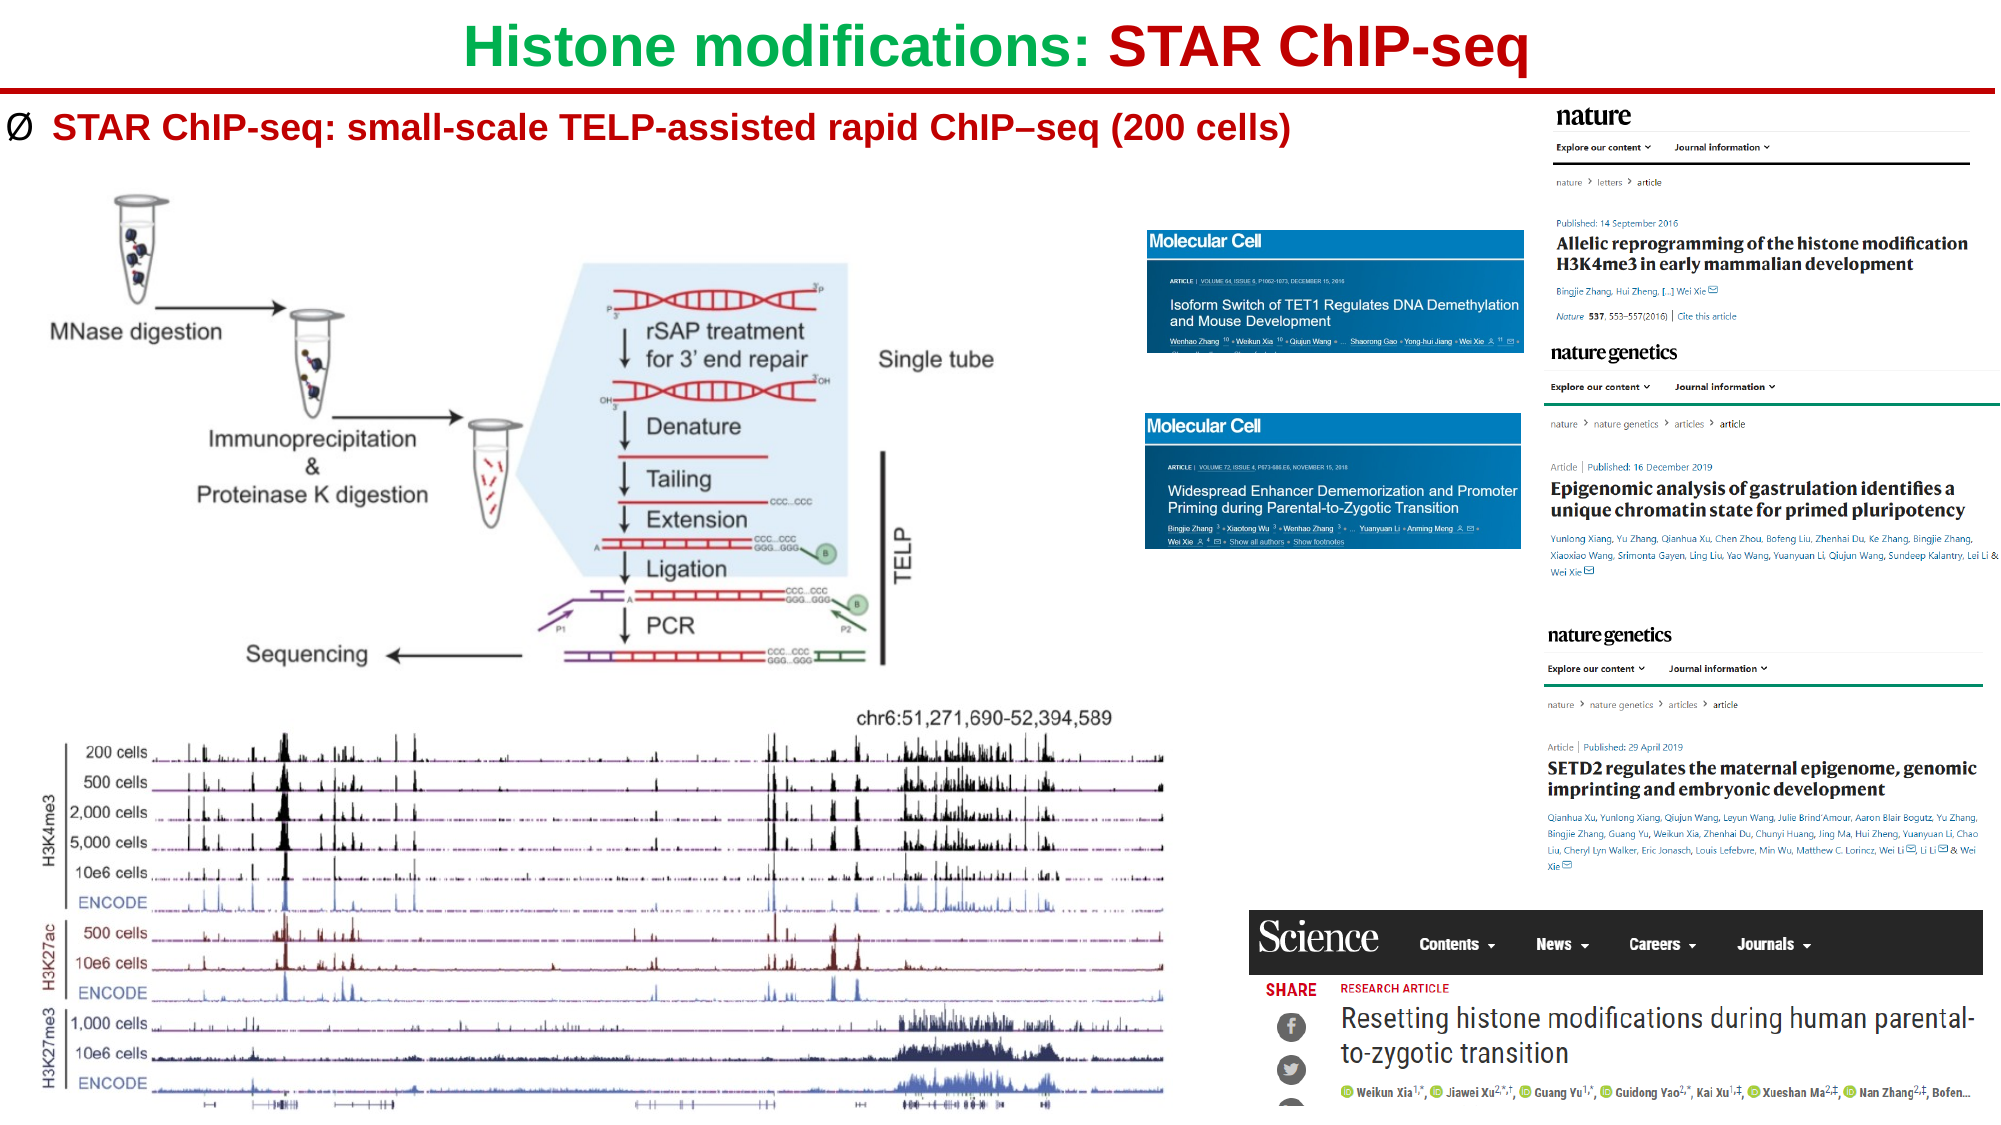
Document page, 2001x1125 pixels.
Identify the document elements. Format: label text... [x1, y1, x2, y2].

picture [1237, 338, 1272, 346]
picture [1293, 465, 1323, 469]
picture [1374, 489, 1380, 497]
picture [1300, 280, 1321, 284]
picture [1395, 299, 1400, 309]
picture [1544, 341, 2000, 577]
picture [1475, 488, 1483, 495]
picture [1323, 540, 1331, 546]
picture [1284, 526, 1301, 533]
picture [1233, 466, 1249, 473]
picture [1168, 485, 1220, 499]
picture [1169, 502, 1188, 513]
picture [1231, 418, 1260, 432]
picture [1324, 317, 1330, 325]
picture [1509, 303, 1518, 309]
picture [1406, 339, 1420, 346]
picture [1476, 339, 1483, 345]
picture [1427, 299, 1436, 310]
picture [1195, 524, 1213, 534]
picture [1449, 486, 1453, 496]
picture [1145, 419, 1226, 433]
picture [1285, 300, 1301, 310]
picture [1302, 527, 1311, 533]
picture [1392, 487, 1410, 496]
text_box STAR ChIP-seq: small-scale TELP-assisted rapid ChIP–seq (200 cells) [0, 95, 1344, 157]
picture [1290, 503, 1303, 513]
picture [1384, 339, 1397, 346]
picture [1485, 488, 1495, 495]
picture [1456, 300, 1473, 310]
picture [1426, 503, 1459, 513]
picture [1436, 339, 1451, 346]
picture [1147, 257, 1524, 262]
picture [1354, 504, 1362, 515]
picture [1409, 300, 1424, 309]
picture [1460, 339, 1471, 345]
picture [1434, 527, 1445, 533]
picture [1183, 316, 1193, 327]
picture [1235, 279, 1250, 285]
picture [1430, 489, 1439, 495]
picture [1232, 233, 1261, 248]
picture [1249, 910, 1983, 1106]
picture [1200, 316, 1216, 325]
picture [1186, 299, 1213, 311]
picture [1145, 444, 1521, 448]
picture [1169, 465, 1191, 470]
picture [1362, 502, 1390, 515]
picture [1259, 527, 1269, 534]
picture [1326, 503, 1339, 514]
picture [1185, 539, 1195, 546]
picture [1309, 319, 1321, 326]
picture [1171, 279, 1193, 284]
picture [47, 187, 996, 675]
picture [1446, 527, 1452, 534]
picture [1168, 526, 1191, 534]
picture [1242, 487, 1246, 497]
picture [1362, 527, 1400, 533]
picture [1253, 506, 1264, 515]
picture [1252, 486, 1263, 495]
text_box Histone modifications: STAR ChIP-seq [0, 0, 1996, 87]
picture [1223, 298, 1266, 310]
picture [1324, 299, 1389, 312]
picture [25, 704, 1174, 1114]
picture [1170, 299, 1183, 310]
picture [1423, 339, 1433, 345]
picture [1268, 502, 1276, 512]
picture [1230, 538, 1283, 549]
picture [1499, 487, 1515, 495]
picture [1399, 300, 1408, 309]
picture [1303, 300, 1310, 309]
picture [1171, 339, 1196, 347]
picture [1544, 626, 1983, 872]
picture [1314, 524, 1333, 534]
picture [1303, 502, 1323, 513]
picture [1333, 279, 1344, 284]
picture [1404, 504, 1423, 513]
picture [1217, 319, 1241, 326]
picture [1201, 464, 1231, 471]
picture [1298, 488, 1313, 496]
picture [1266, 485, 1272, 496]
picture [1317, 484, 1359, 496]
picture [1201, 279, 1234, 285]
picture [1396, 502, 1404, 512]
picture [1433, 300, 1453, 310]
picture [1553, 106, 1970, 322]
picture [1412, 488, 1424, 496]
picture [1351, 339, 1378, 346]
picture [1479, 299, 1505, 312]
picture [1223, 503, 1252, 513]
picture [1246, 314, 1309, 329]
picture [1276, 505, 1287, 513]
picture [1408, 526, 1432, 533]
picture [1258, 465, 1281, 469]
picture [1197, 339, 1219, 348]
picture [1270, 300, 1280, 308]
picture [1189, 502, 1204, 514]
picture [1167, 540, 1184, 547]
picture [1295, 539, 1311, 546]
picture [1459, 486, 1474, 495]
picture [1228, 526, 1256, 534]
picture [1167, 318, 1181, 326]
picture [1292, 338, 1311, 346]
picture [1313, 339, 1331, 346]
picture [1211, 504, 1217, 516]
picture [1222, 488, 1241, 495]
picture [1150, 233, 1227, 249]
